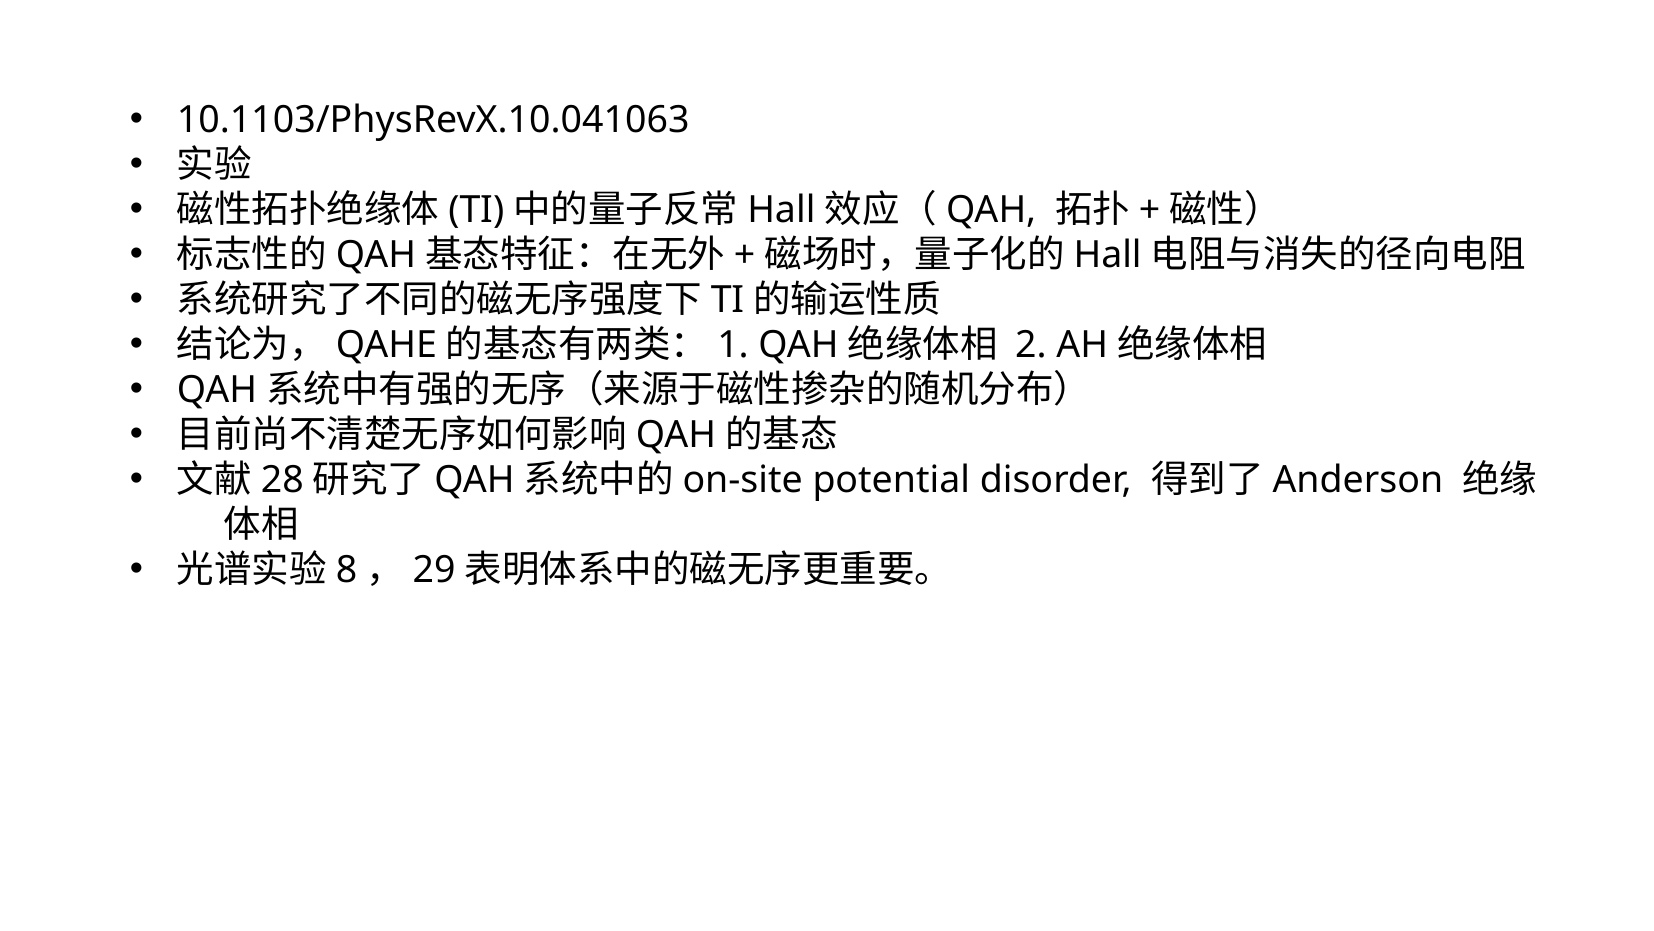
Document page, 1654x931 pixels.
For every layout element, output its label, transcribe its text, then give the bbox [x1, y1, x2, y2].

text_box 10.1103/PhysRevX.10.041063 实验 磁性拓扑绝缘体(TI)中的量子反常Hall效应（QAH, 拓扑+磁性） 标志性的QAH基态特征：在无外+磁场时，量子化的Hall电阻与消失的径向电阻 系统研究了不同的磁无序强度下TI的输运性质 结论为，QAHE的基态有两类：1. QAH绝缘体相 2. AH绝缘体相 QAH系统中有强的无序（来源于磁性掺杂的随机分布） 目前尚不清楚无序如何影响QAH的基态 文献28研究了QAH系统中的on-site potential disorder, 得到了Anderson 绝缘体相 光谱实验8，29表明体系中的磁无序更重要。 [114, 87, 1557, 558]
